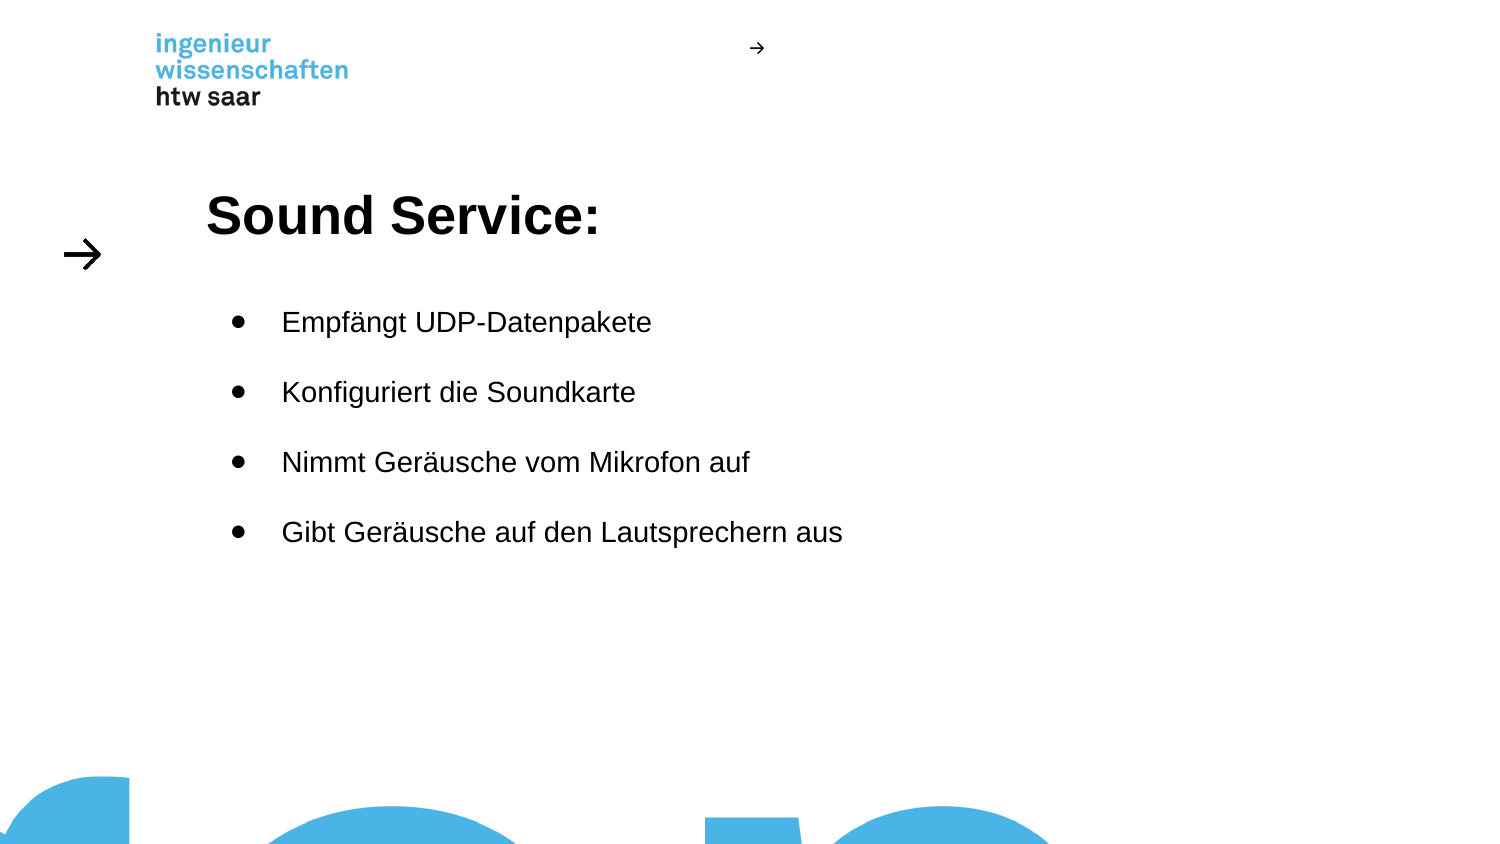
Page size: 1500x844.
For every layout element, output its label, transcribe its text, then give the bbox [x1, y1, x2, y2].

title Sound Service: [200, 174, 1271, 290]
list Empfängt UDP-Datenpakete Konfiguriert die Soundkarte Nimmt Geräusche vom Mikrofon auf Gibt Geräusche auf den Lautsprechern aus [200, 297, 1271, 741]
picture [0, 0, 1125, 844]
